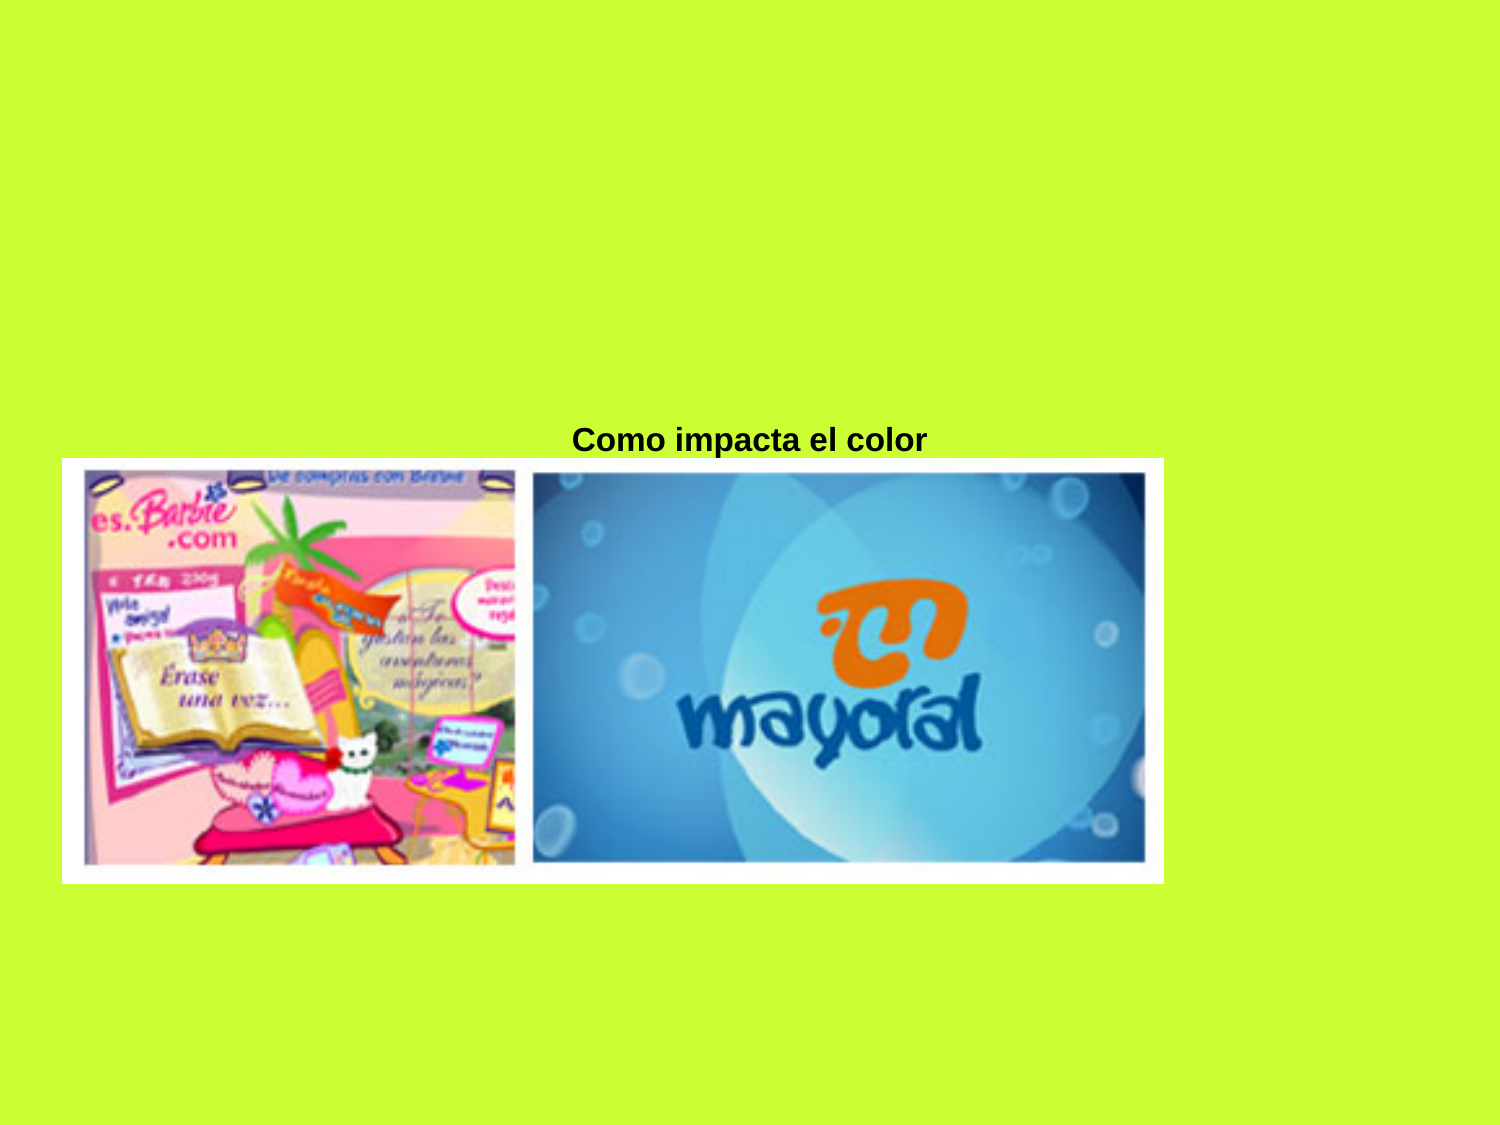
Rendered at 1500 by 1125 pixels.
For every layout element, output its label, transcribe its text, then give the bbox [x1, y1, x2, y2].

text_box Como impacta el color [14, 410, 1486, 711]
picture [62, 458, 1164, 884]
